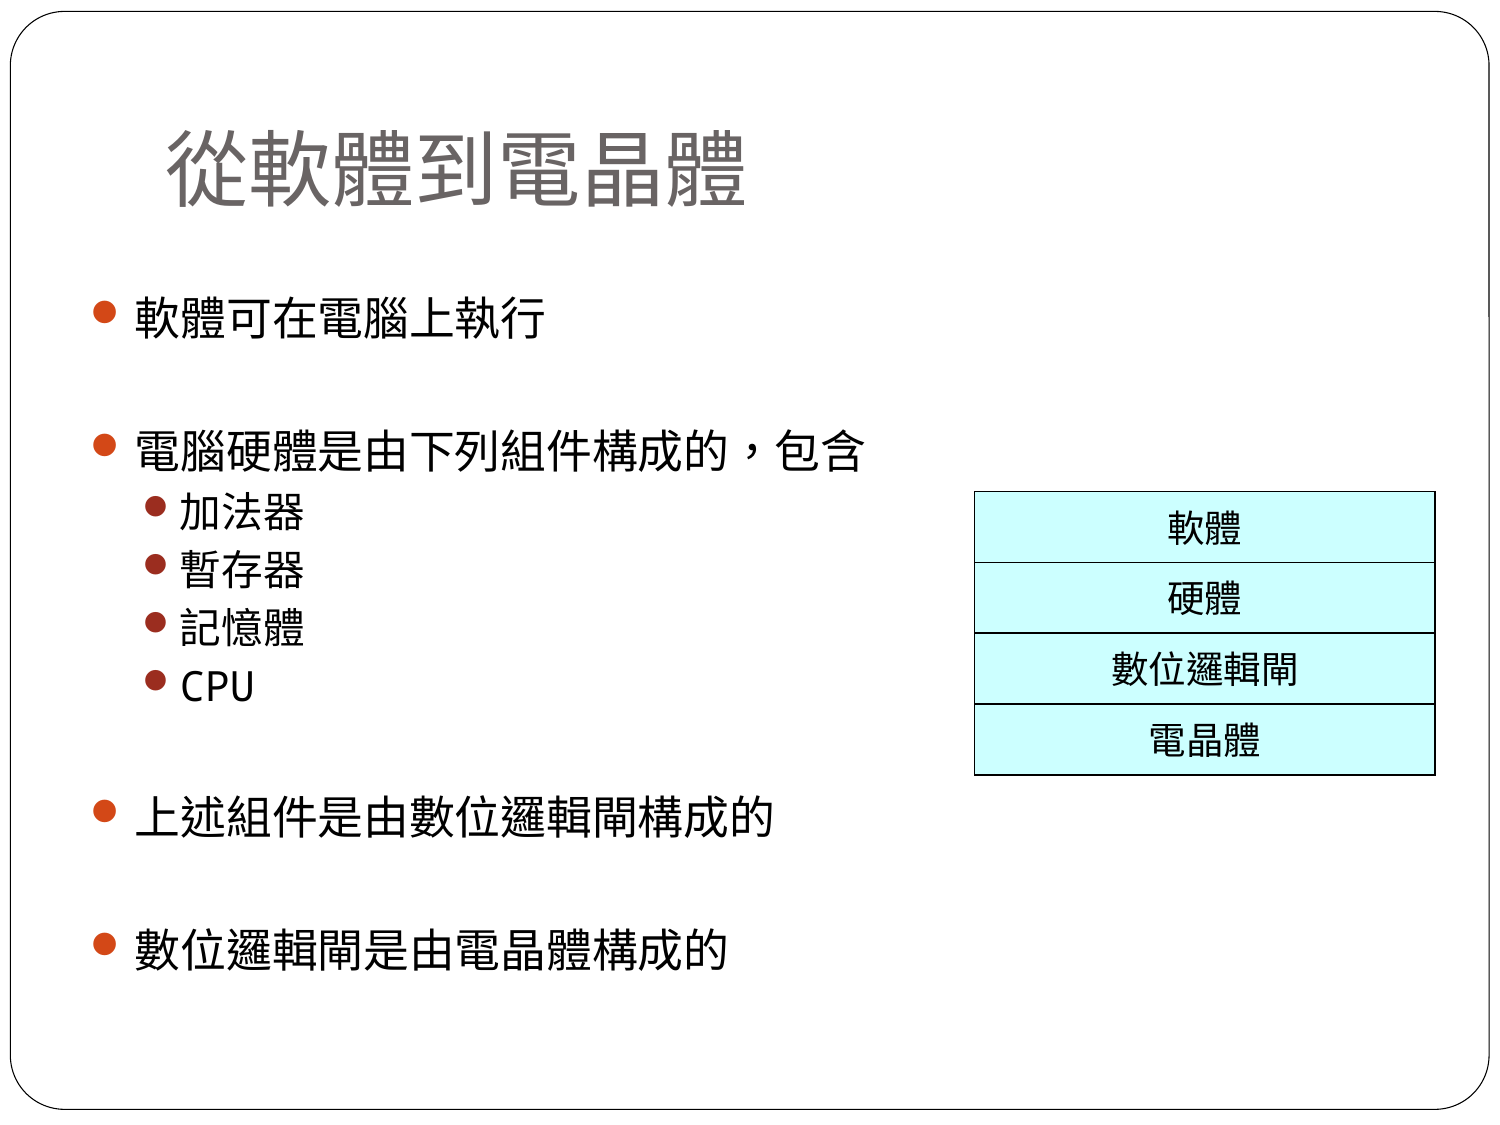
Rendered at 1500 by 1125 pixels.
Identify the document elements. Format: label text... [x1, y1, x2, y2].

list 軟體可在電腦上執行 電腦硬體是由下列組件構成的，包含 加法器 暫存器 記憶體 CPU 上述組件是由數位邏輯閘構成的 數位邏輯閘是由電晶體構成的 [74, 282, 1057, 1006]
text_box 硬體 [974, 562, 1436, 633]
text_box 數位邏輯閘 [974, 633, 1436, 704]
text_box 電晶體 [974, 704, 1436, 775]
title 從軟體到電晶體 [150, 44, 1426, 233]
text_box 軟體 [974, 491, 1436, 562]
